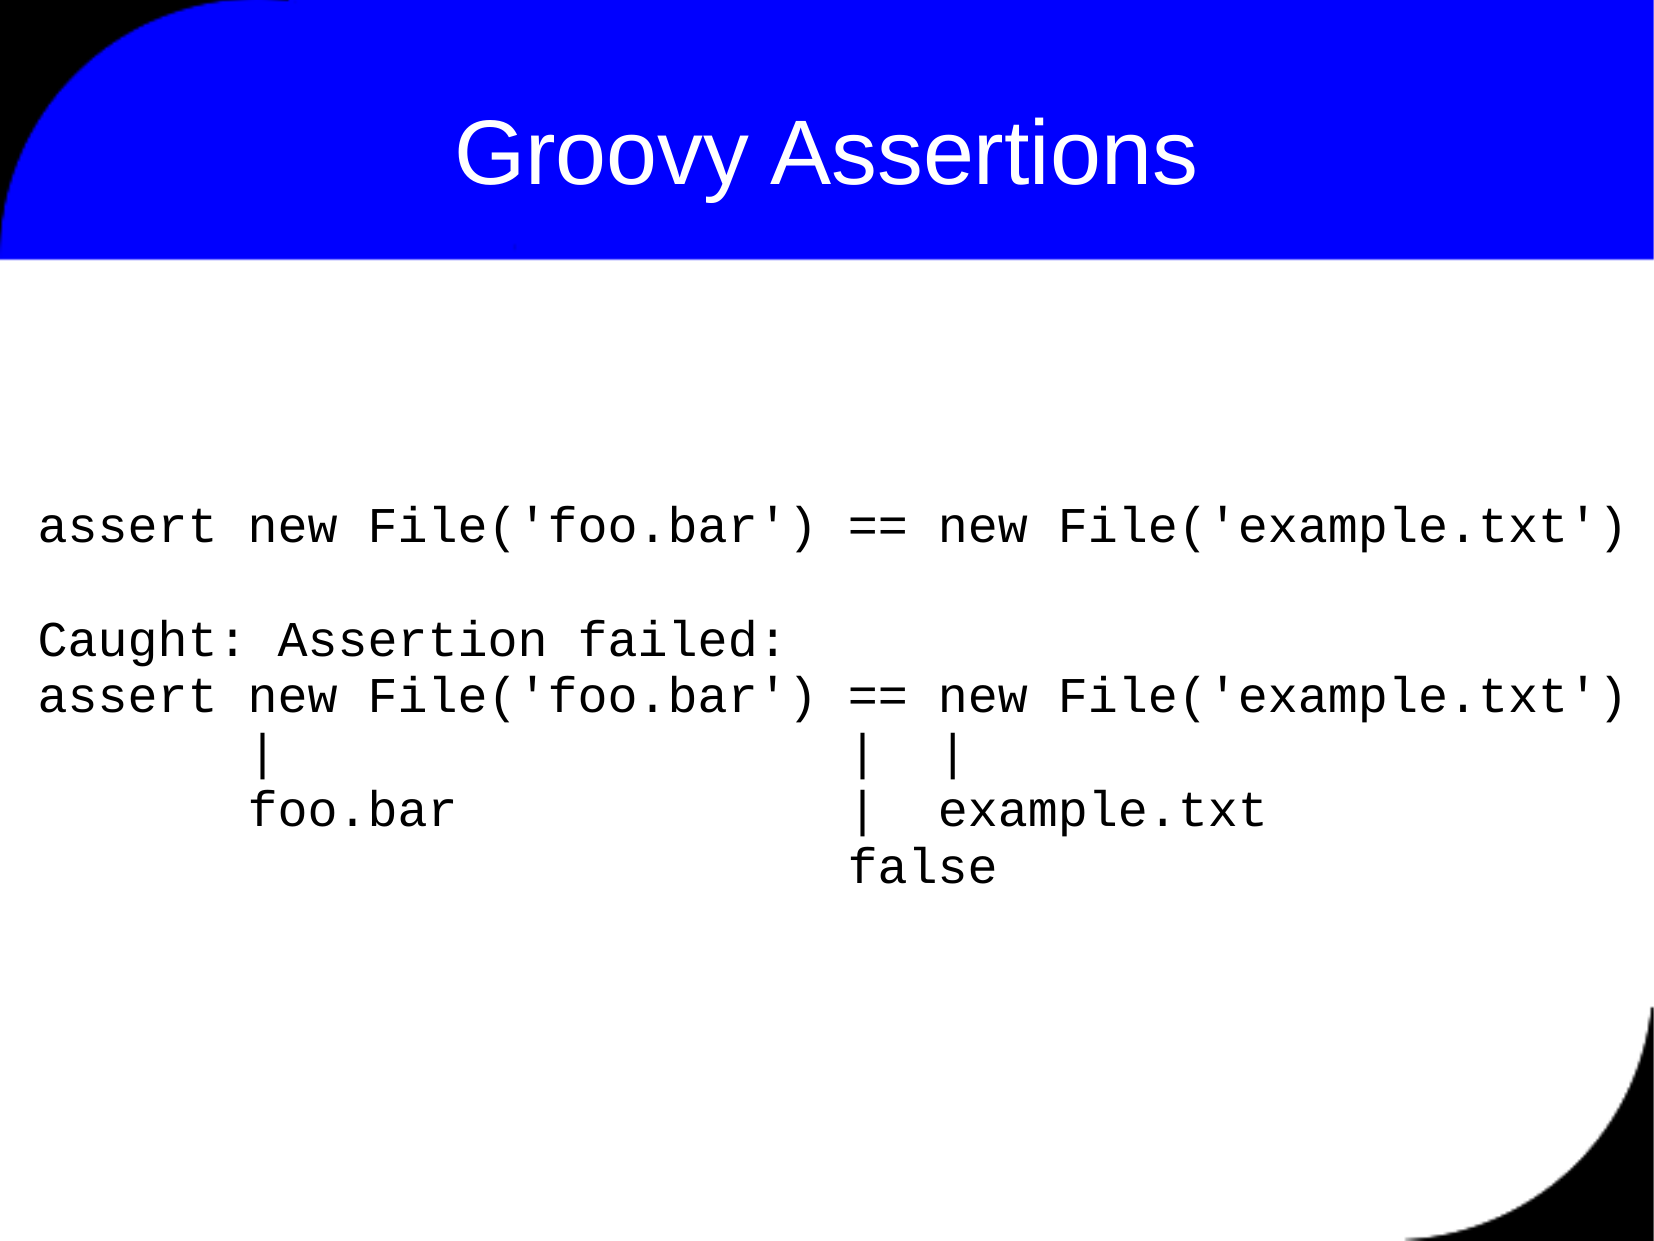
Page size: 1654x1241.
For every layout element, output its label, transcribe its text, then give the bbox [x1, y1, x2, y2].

title Groovy Assertions [82, 56, 1571, 250]
picture [0, 0, 1654, 1241]
subtitle assert new File('foo.bar') == new File('example.txt') Caught: Assertion failed: assert new File('foo.bar') == new File('example.txt') | | | foo.bar | example.txt false [37, 297, 1654, 1102]
